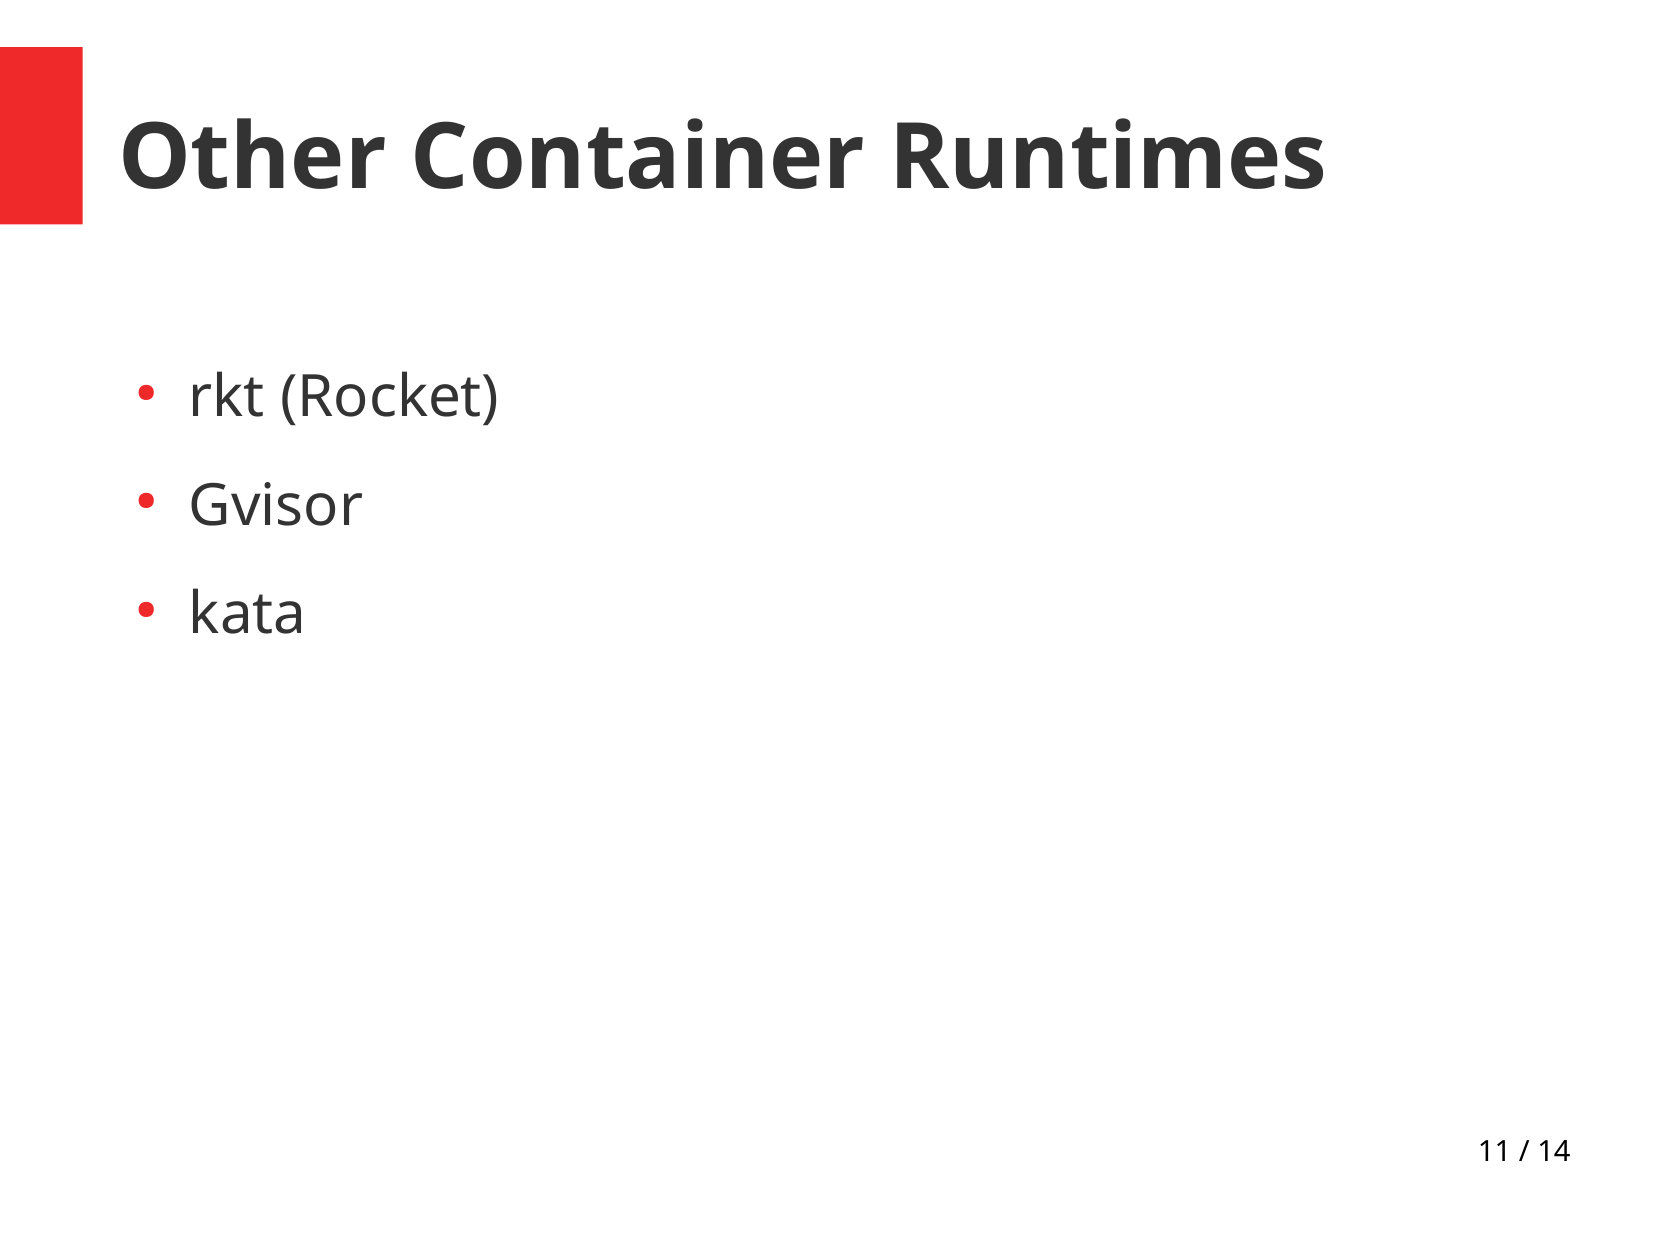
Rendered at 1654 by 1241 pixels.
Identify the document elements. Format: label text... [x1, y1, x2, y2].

list rkt (Rocket) Gvisor kata [118, 354, 1536, 1074]
title Other Container Runtimes [118, 49, 1571, 257]
